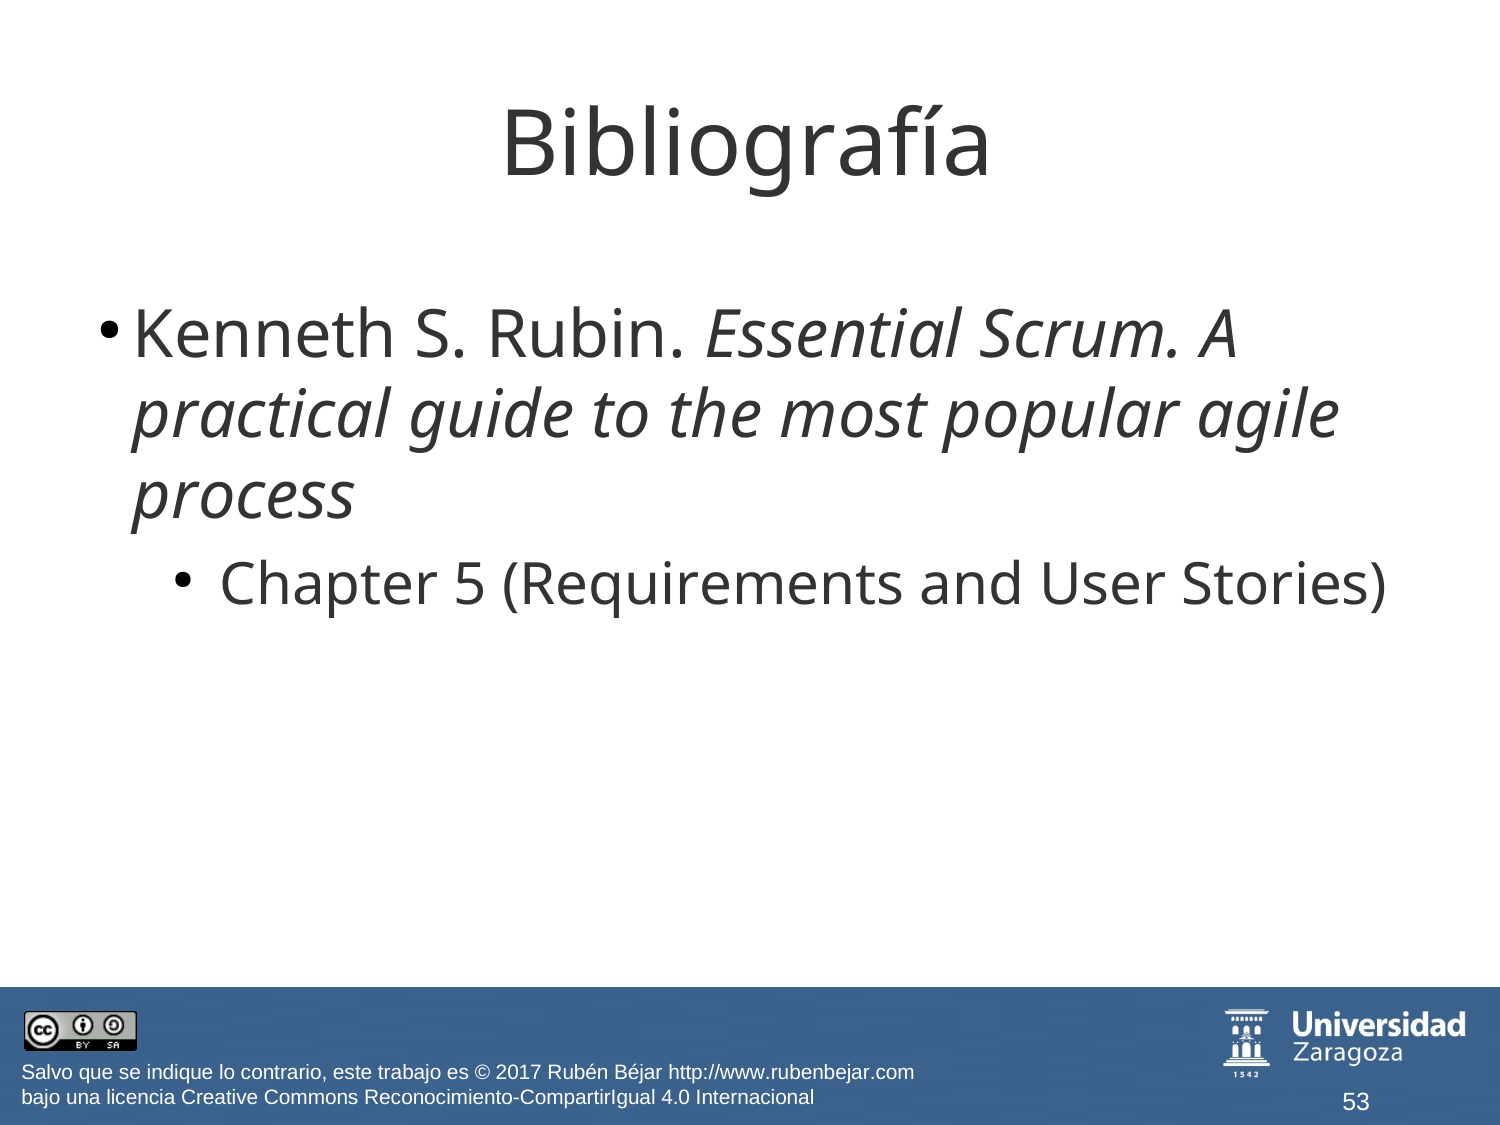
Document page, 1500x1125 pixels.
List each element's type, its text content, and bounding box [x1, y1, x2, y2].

title Bibliografía [74, 21, 1420, 257]
picture [0, 987, 1500, 1125]
list Kenneth S. Rubin. Essential Scrum. A practical guide to the most popular agile process Chapter 5 (Requirements and User Stories) [82, 283, 1418, 957]
